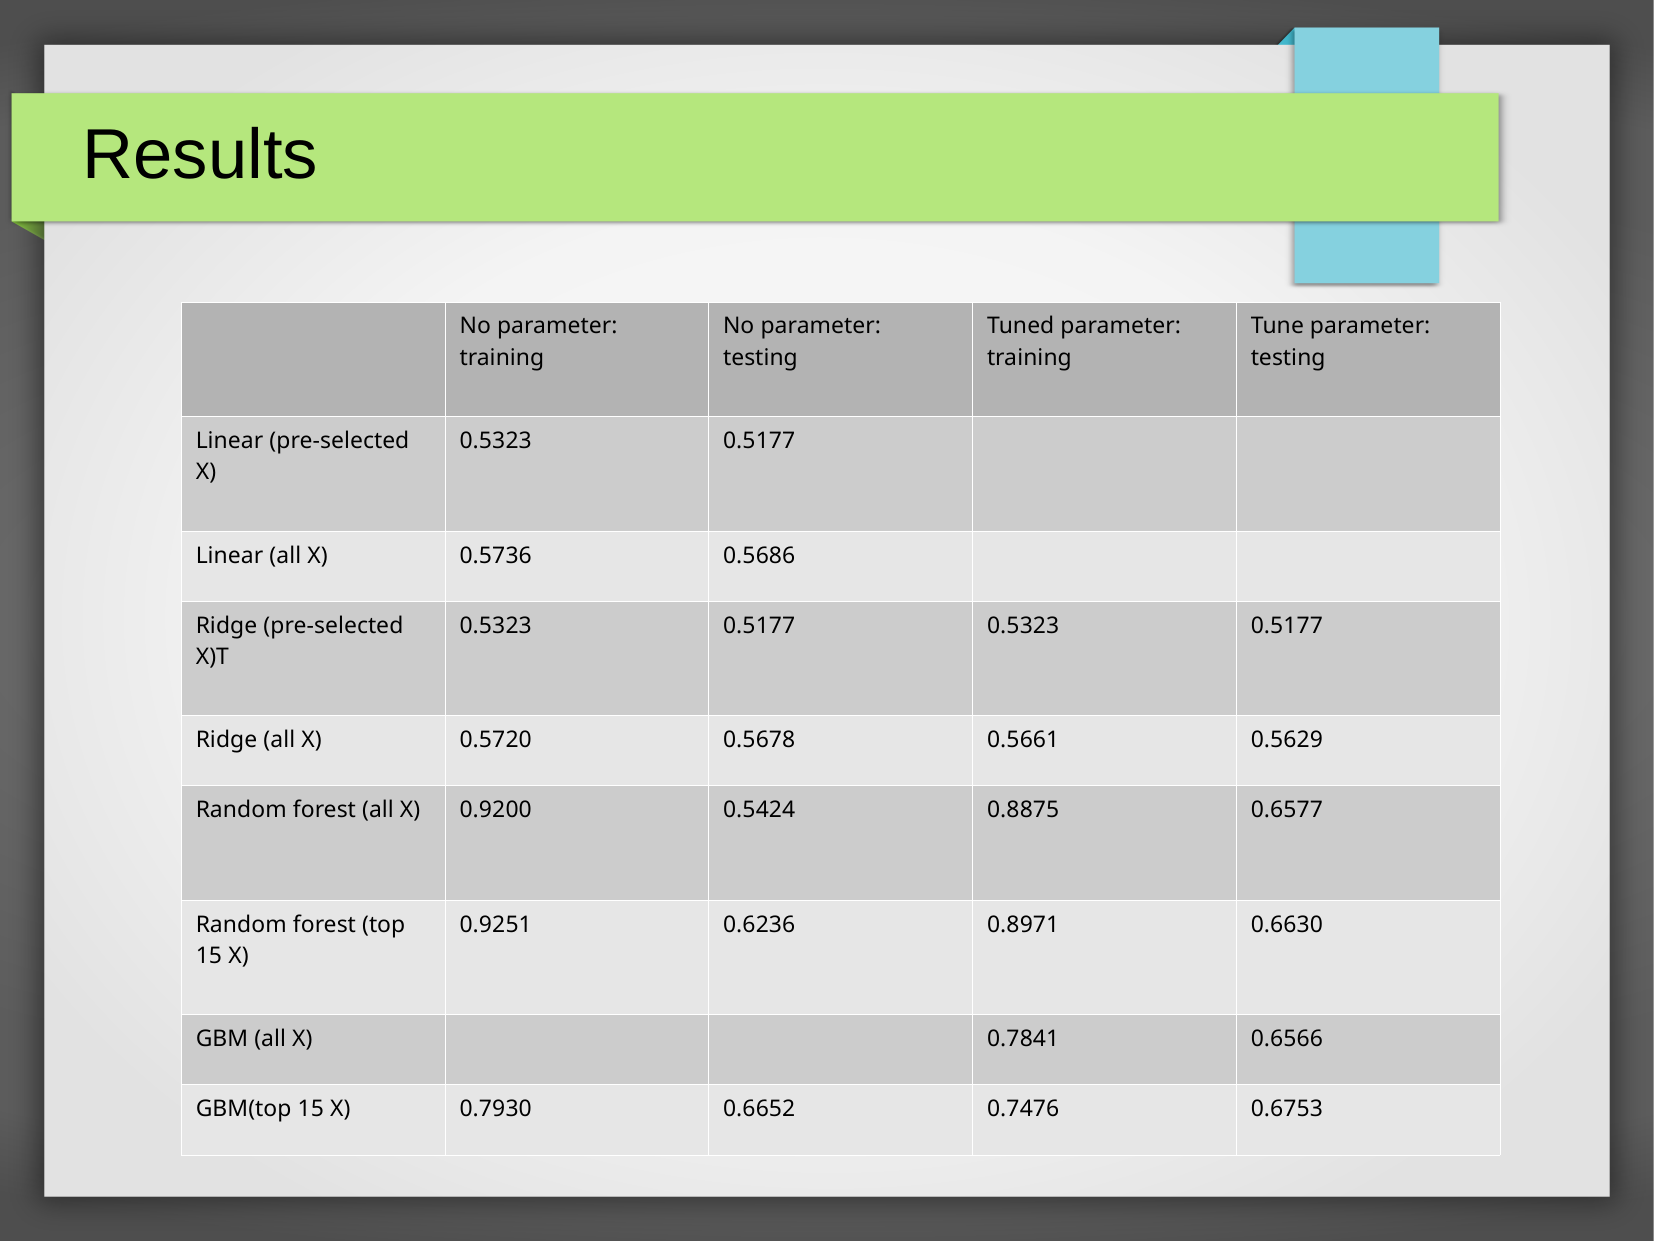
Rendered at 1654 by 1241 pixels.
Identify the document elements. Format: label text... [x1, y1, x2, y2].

table_cell 0.8875 [973, 786, 1236, 900]
table_cell 0.6753 [1237, 1085, 1500, 1155]
title Results [82, 94, 1264, 213]
table_cell 0.8971 [973, 901, 1236, 1014]
table_cell 0.6236 [709, 901, 972, 1014]
table_cell 0.7930 [446, 1085, 708, 1155]
table_cell [446, 1015, 708, 1084]
table_cell Random forest (top 15 X) [182, 901, 445, 1014]
table_cell [973, 532, 1236, 601]
table_cell 0.6566 [1237, 1015, 1500, 1084]
table_cell Linear (all X) [182, 532, 445, 601]
table_cell 0.7841 [973, 1015, 1236, 1084]
table_cell GBM(top 15 X) [182, 1085, 445, 1155]
table_header No parameter: testing [709, 303, 972, 416]
table_cell 0.5177 [1237, 602, 1500, 715]
table_cell 0.5629 [1237, 716, 1500, 785]
table_cell [1237, 417, 1500, 531]
table_cell 0.5661 [973, 716, 1236, 785]
table_cell 0.5177 [709, 602, 972, 715]
table_cell GBM (all X) [182, 1015, 445, 1084]
table_header [182, 303, 445, 416]
table_cell 0.6577 [1237, 786, 1500, 900]
table_cell 0.5736 [446, 532, 708, 601]
table_cell [709, 1015, 972, 1084]
table_cell 0.9200 [446, 786, 708, 900]
table_cell Ridge (all X) [182, 716, 445, 785]
table_cell 0.5177 [709, 417, 972, 531]
table_cell 0.5720 [446, 716, 708, 785]
table_cell 0.5424 [709, 786, 972, 900]
table_header Tune parameter: testing [1237, 303, 1500, 416]
table_cell 0.5678 [709, 716, 972, 785]
table_cell 0.5323 [446, 602, 708, 715]
table_cell 0.6652 [709, 1085, 972, 1155]
table_cell 0.6630 [1237, 901, 1500, 1014]
table_cell 0.5323 [973, 602, 1236, 715]
table_header Tuned parameter: training [973, 303, 1236, 416]
table_cell [1237, 532, 1500, 601]
table_cell Random forest (all X) [182, 786, 445, 900]
picture [0, 0, 1654, 1241]
table_cell 0.9251 [446, 901, 708, 1014]
table_header No parameter: training [446, 303, 708, 416]
table_cell Linear (pre-selected X) [182, 417, 445, 531]
table_cell 0.5323 [446, 417, 708, 531]
table_cell 0.7476 [973, 1085, 1236, 1155]
table_cell [973, 417, 1236, 531]
table_cell Ridge (pre-selected X)T [182, 602, 445, 715]
table_cell 0.5686 [709, 532, 972, 601]
